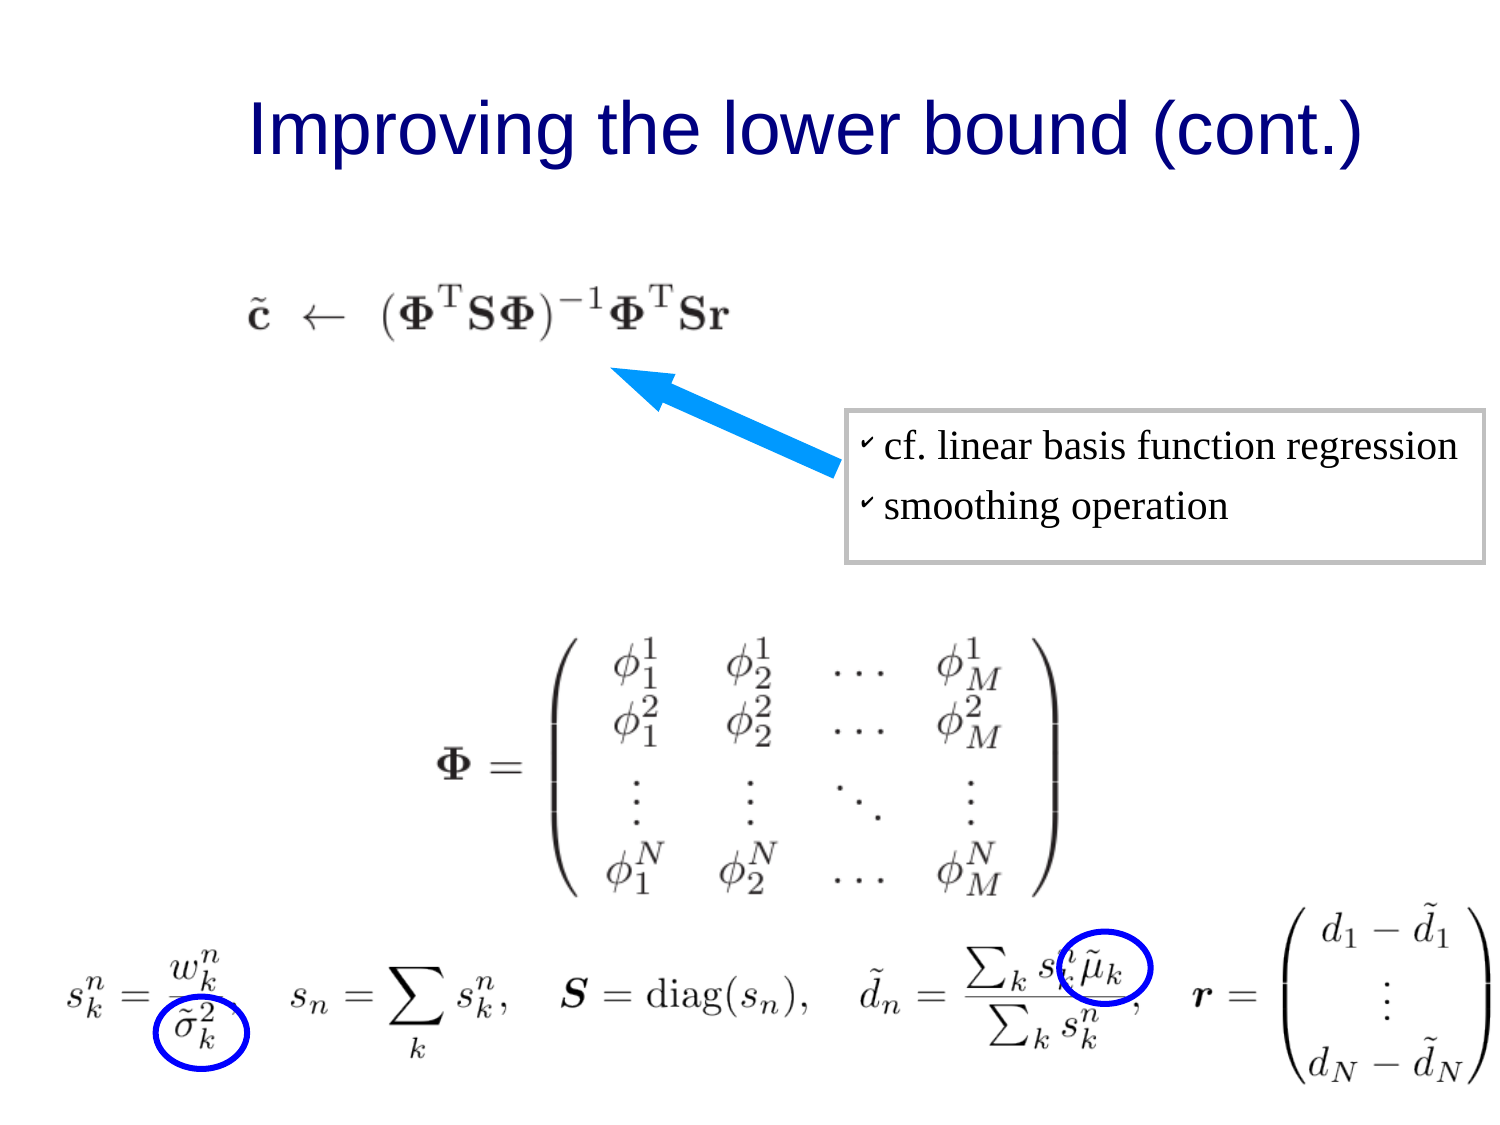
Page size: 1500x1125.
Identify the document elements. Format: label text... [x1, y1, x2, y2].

text_box [610, 367, 842, 479]
title Improving the lower bound (cont.) [149, 65, 1463, 179]
picture [232, 277, 757, 347]
picture [50, 623, 1500, 1101]
text_box cf. linear basis function regression smoothing operation [846, 410, 1485, 563]
